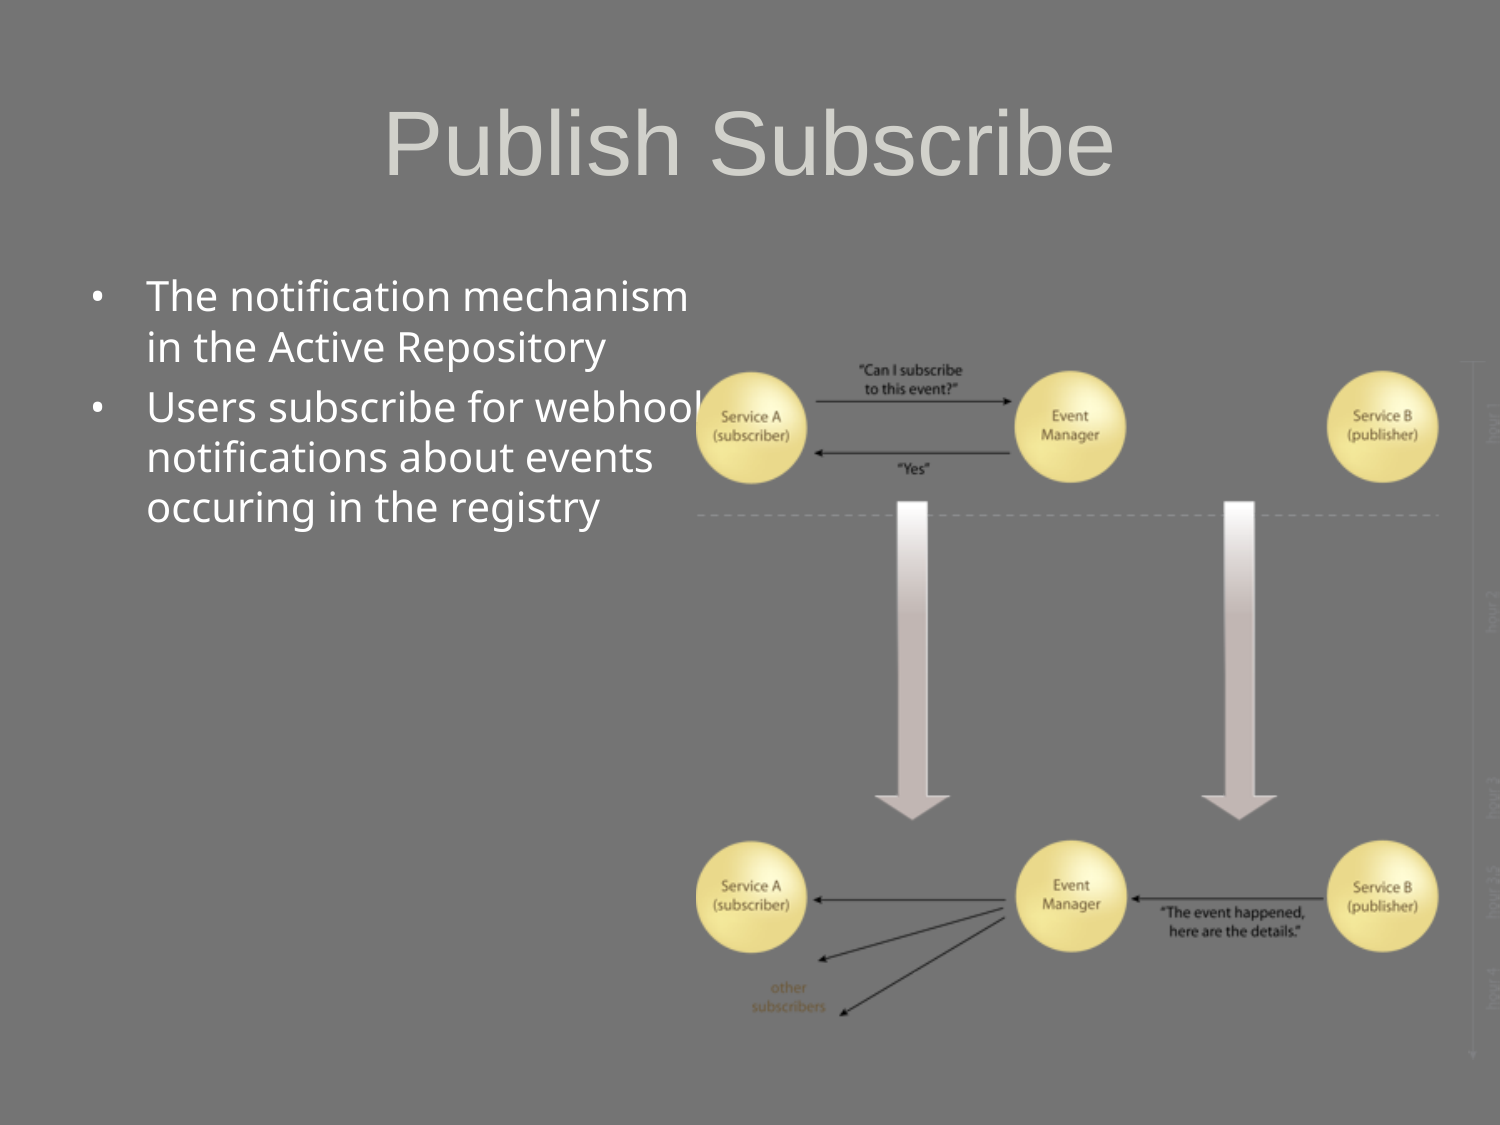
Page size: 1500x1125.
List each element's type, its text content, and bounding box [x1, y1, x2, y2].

picture [696, 361, 1500, 1060]
list The notification mechanism in the Active Repository Users subscribe for webhook notifications about events occuring in the registry [75, 262, 738, 1005]
title Publish Subscribe [75, 45, 1426, 233]
